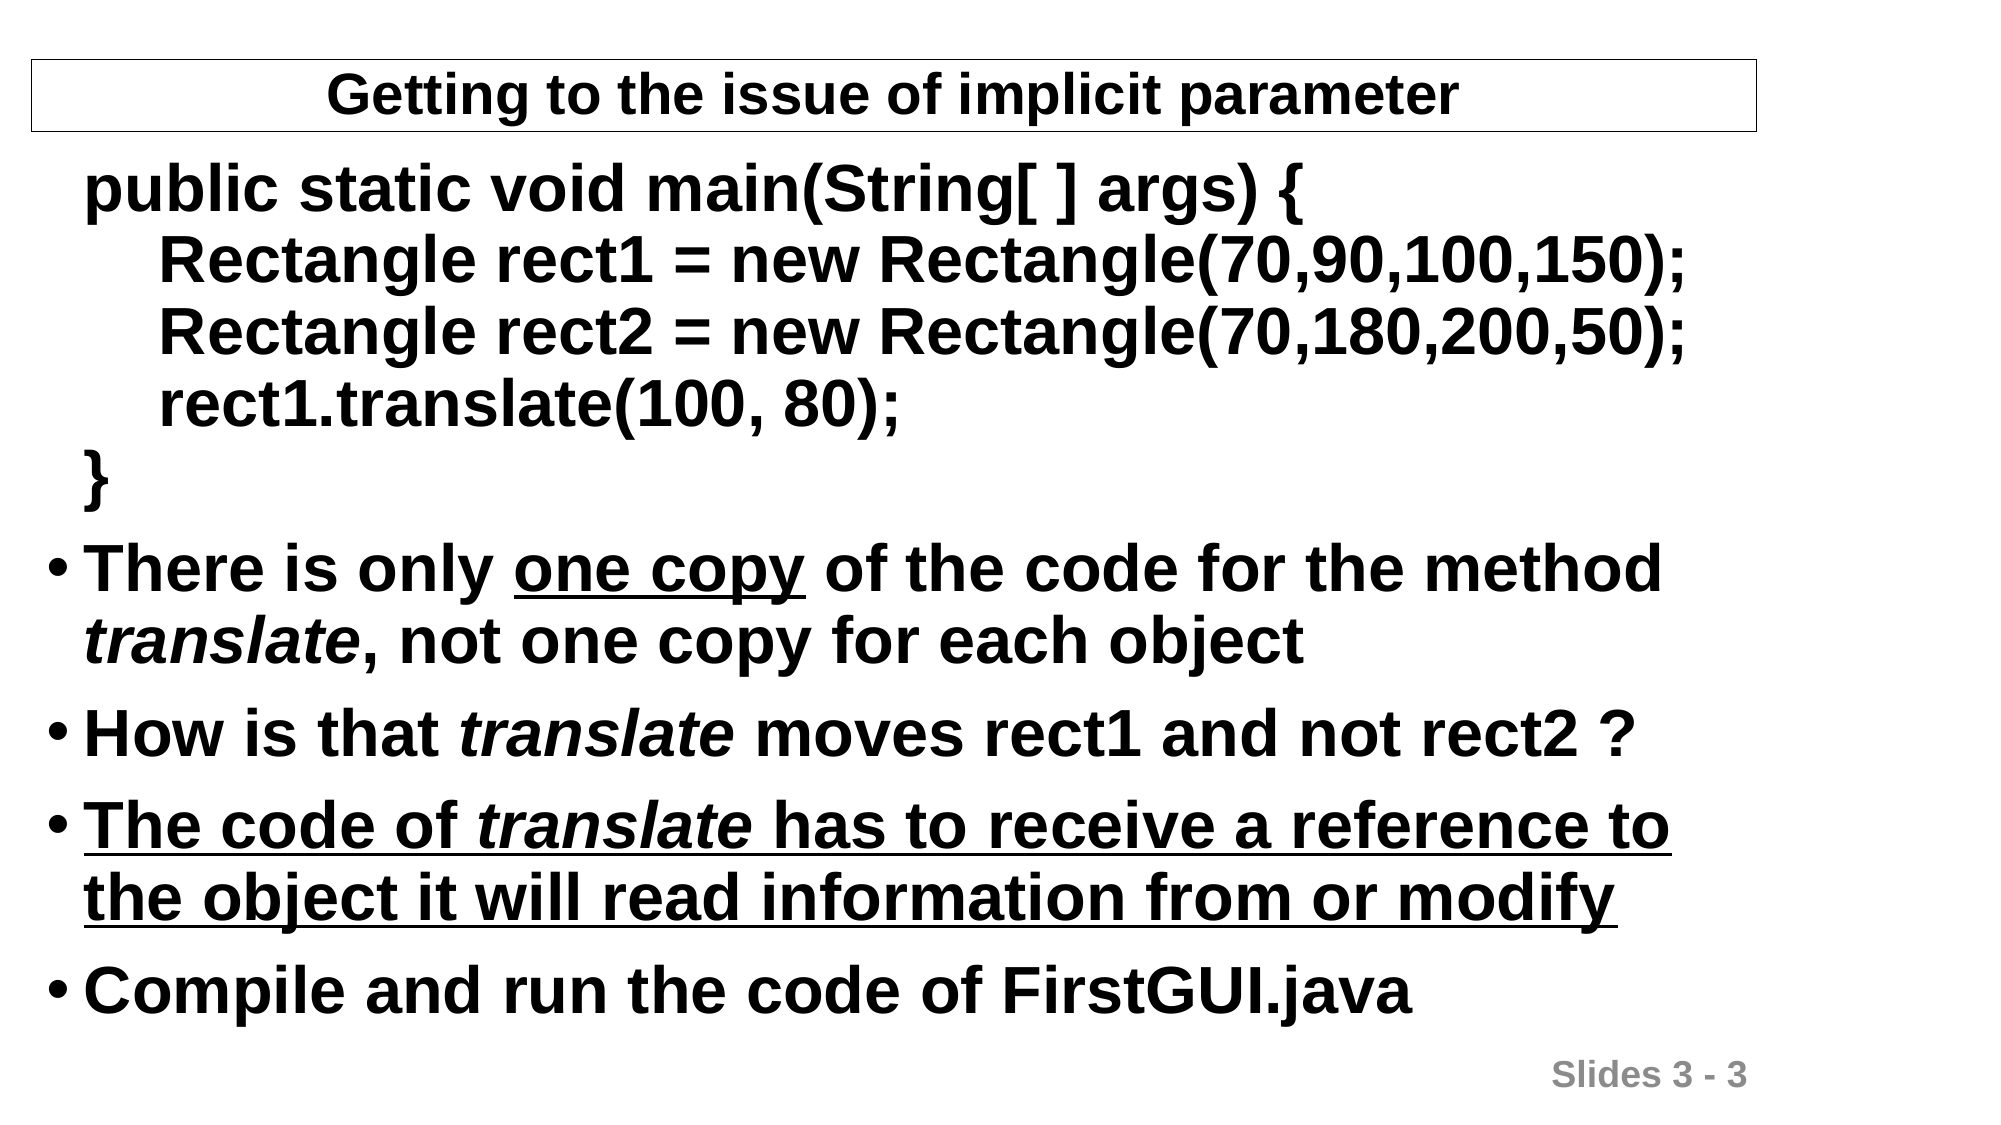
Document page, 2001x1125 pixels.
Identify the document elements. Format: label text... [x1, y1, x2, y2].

slide_number Slides 3 - 8 [1312, 1042, 1763, 1103]
list public static void main(String[ ] args) { Rectangle rect1 = new Rectangle(70,90,100,150); Rectangle rect2 = new Rectangle(70,180,200,50); rect1.translate(100, 80); } There is only one copy of the code for the method translate, not one copy for each object How is that translate moves rect1 and not rect2 ? The code of translate has to receive a reference to the object it will read information from or modify Compile and run the code of FirstGUI.java [31, 145, 1757, 1098]
title Getting to the issue of implicit parameter [31, 59, 1757, 132]
